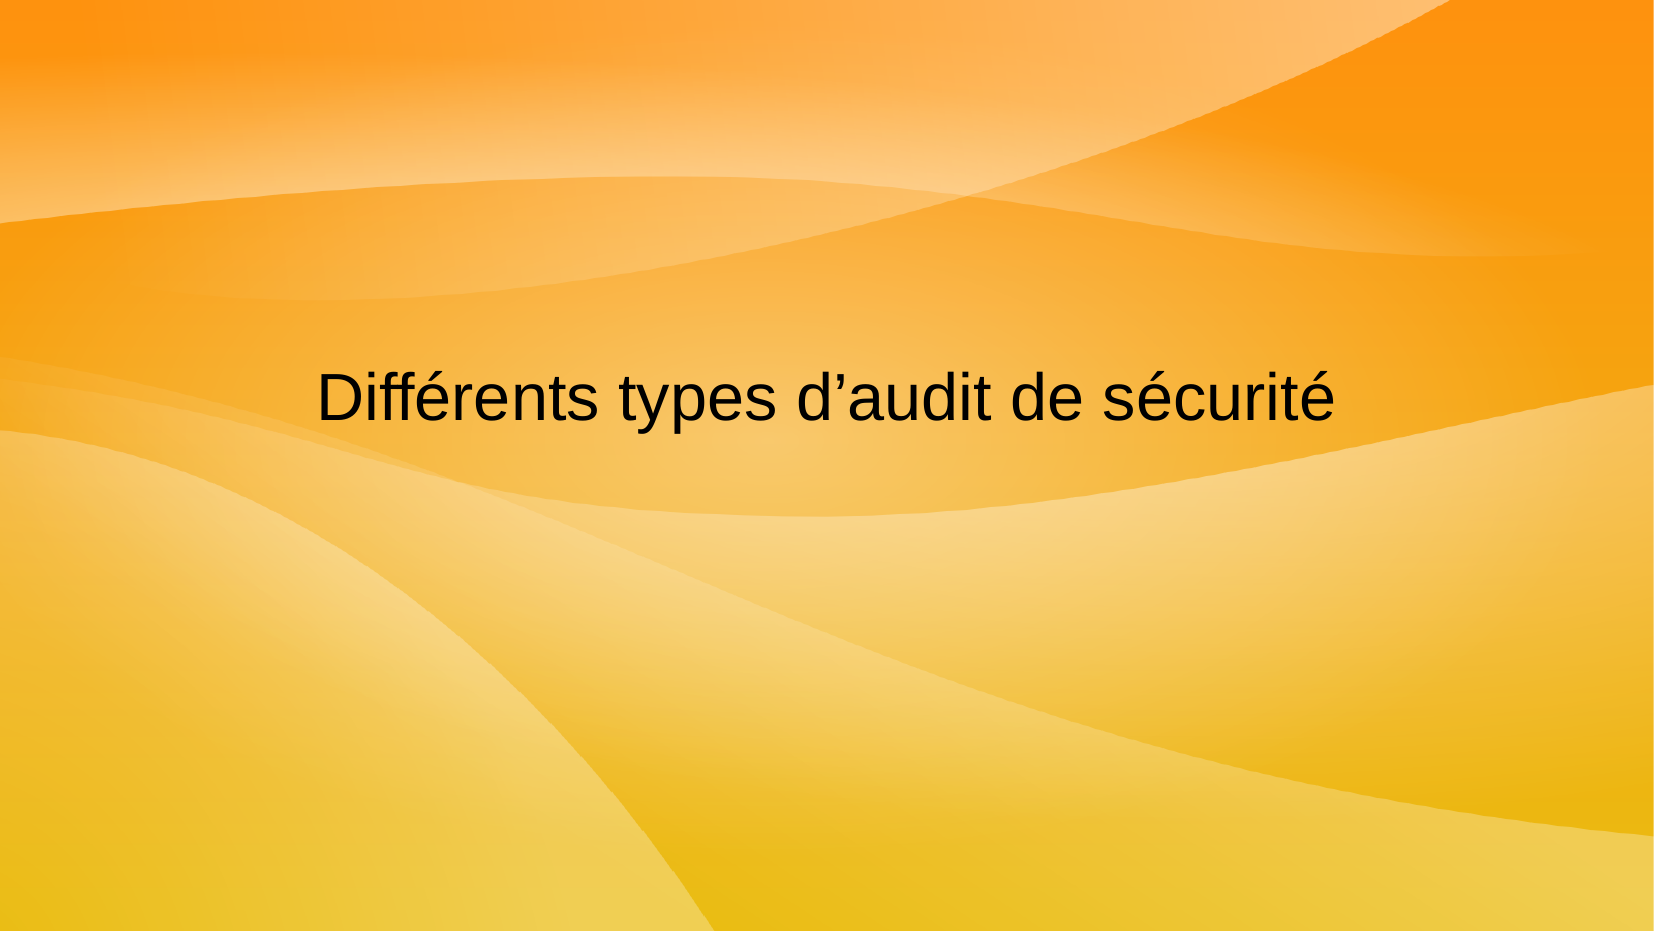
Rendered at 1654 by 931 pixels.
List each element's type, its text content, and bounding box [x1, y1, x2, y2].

subtitle Différents types d’audit de sécurité [82, 37, 1571, 757]
picture [0, 0, 1654, 931]
